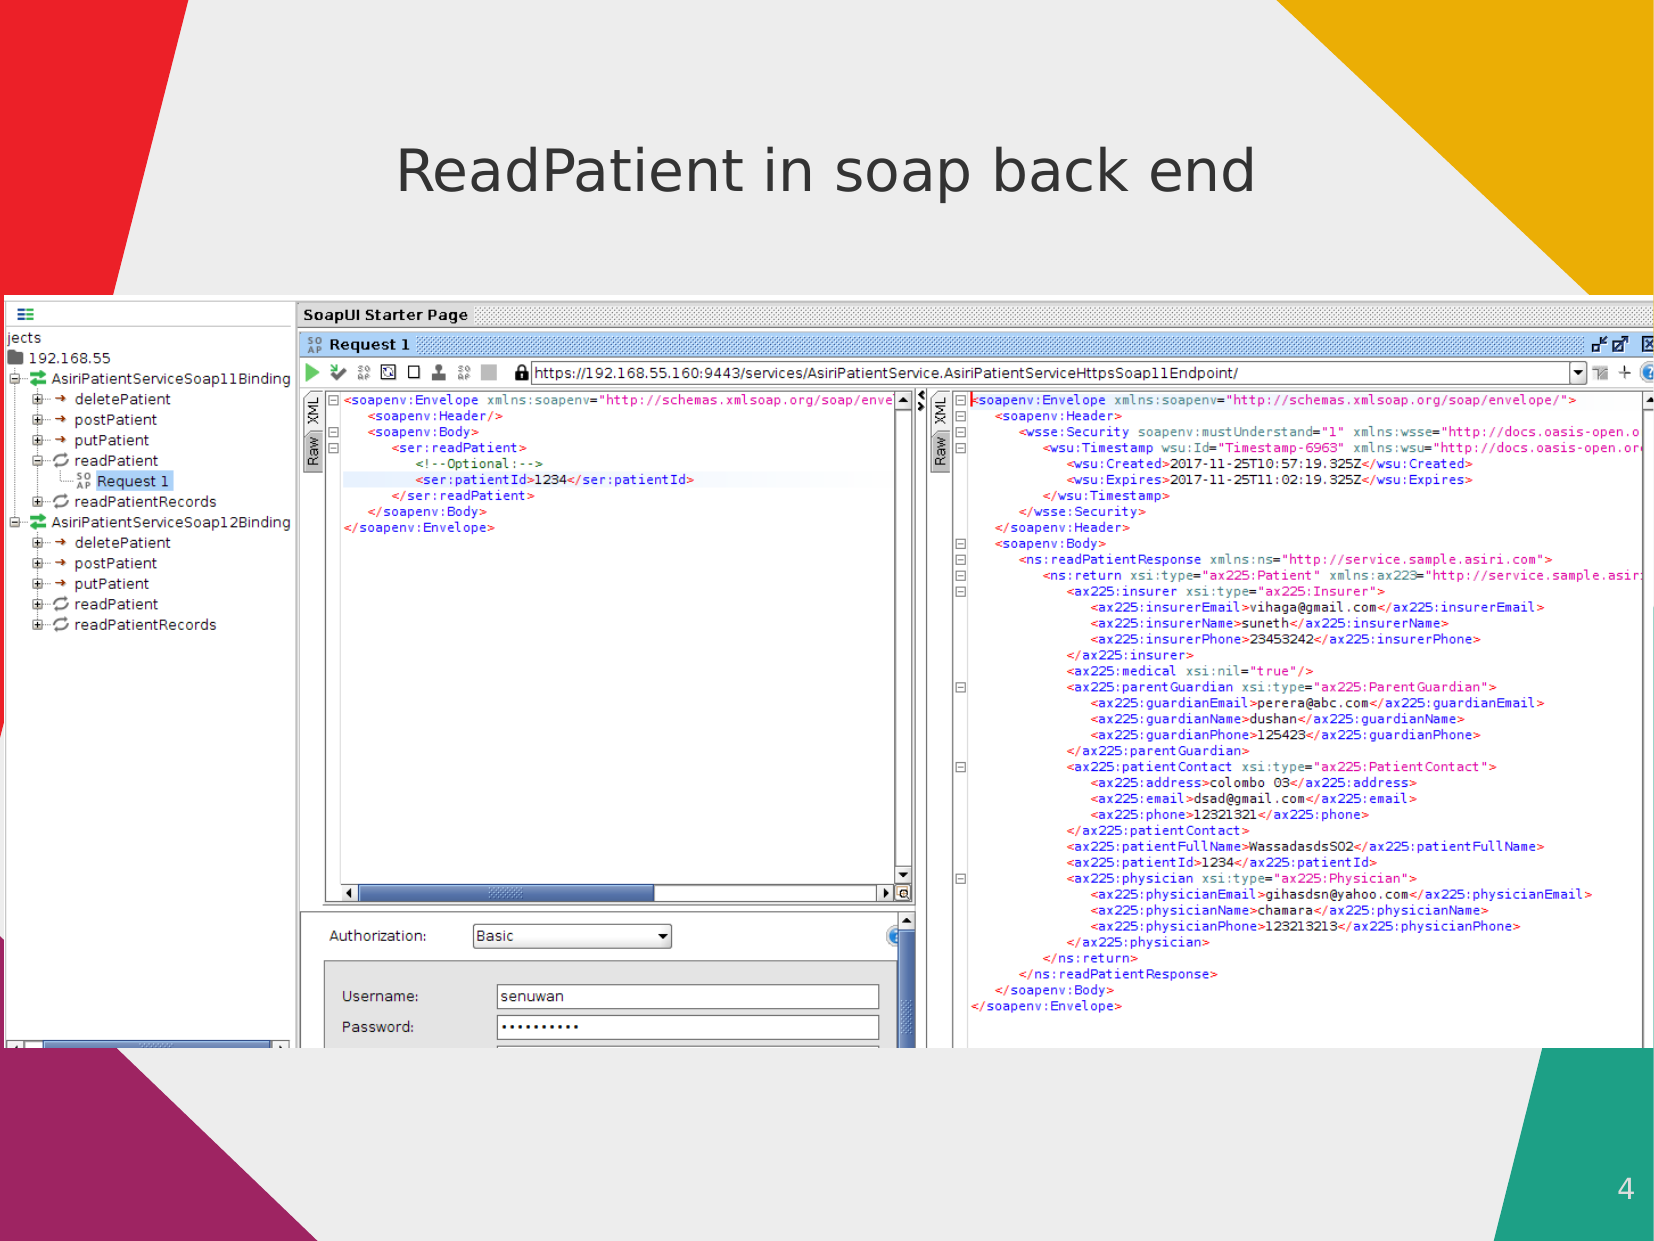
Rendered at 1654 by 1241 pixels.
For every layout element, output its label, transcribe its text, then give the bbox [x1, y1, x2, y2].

picture [4, 295, 1654, 1048]
title ReadPatient in soap back end [114, 73, 1539, 271]
